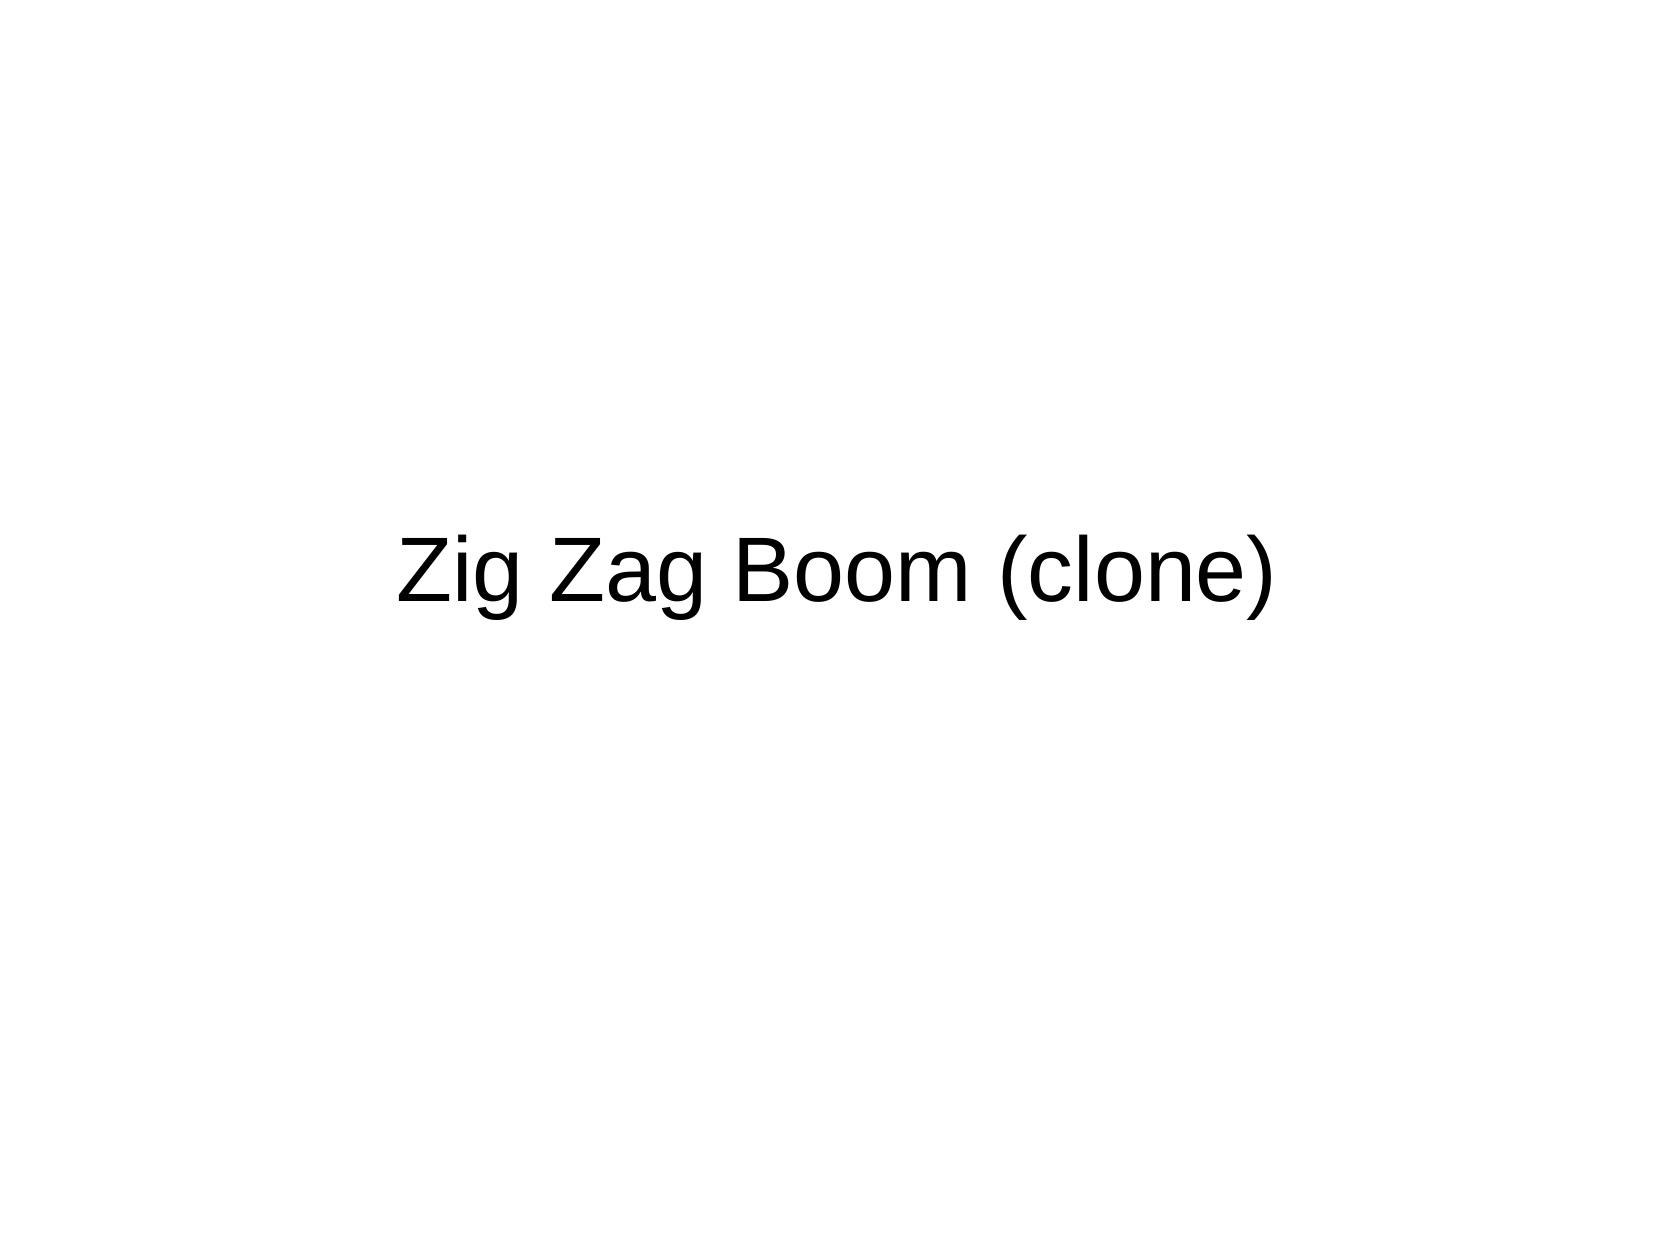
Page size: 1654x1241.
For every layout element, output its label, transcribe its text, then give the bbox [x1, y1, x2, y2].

title Zig Zag Boom (clone) [93, 466, 1582, 674]
